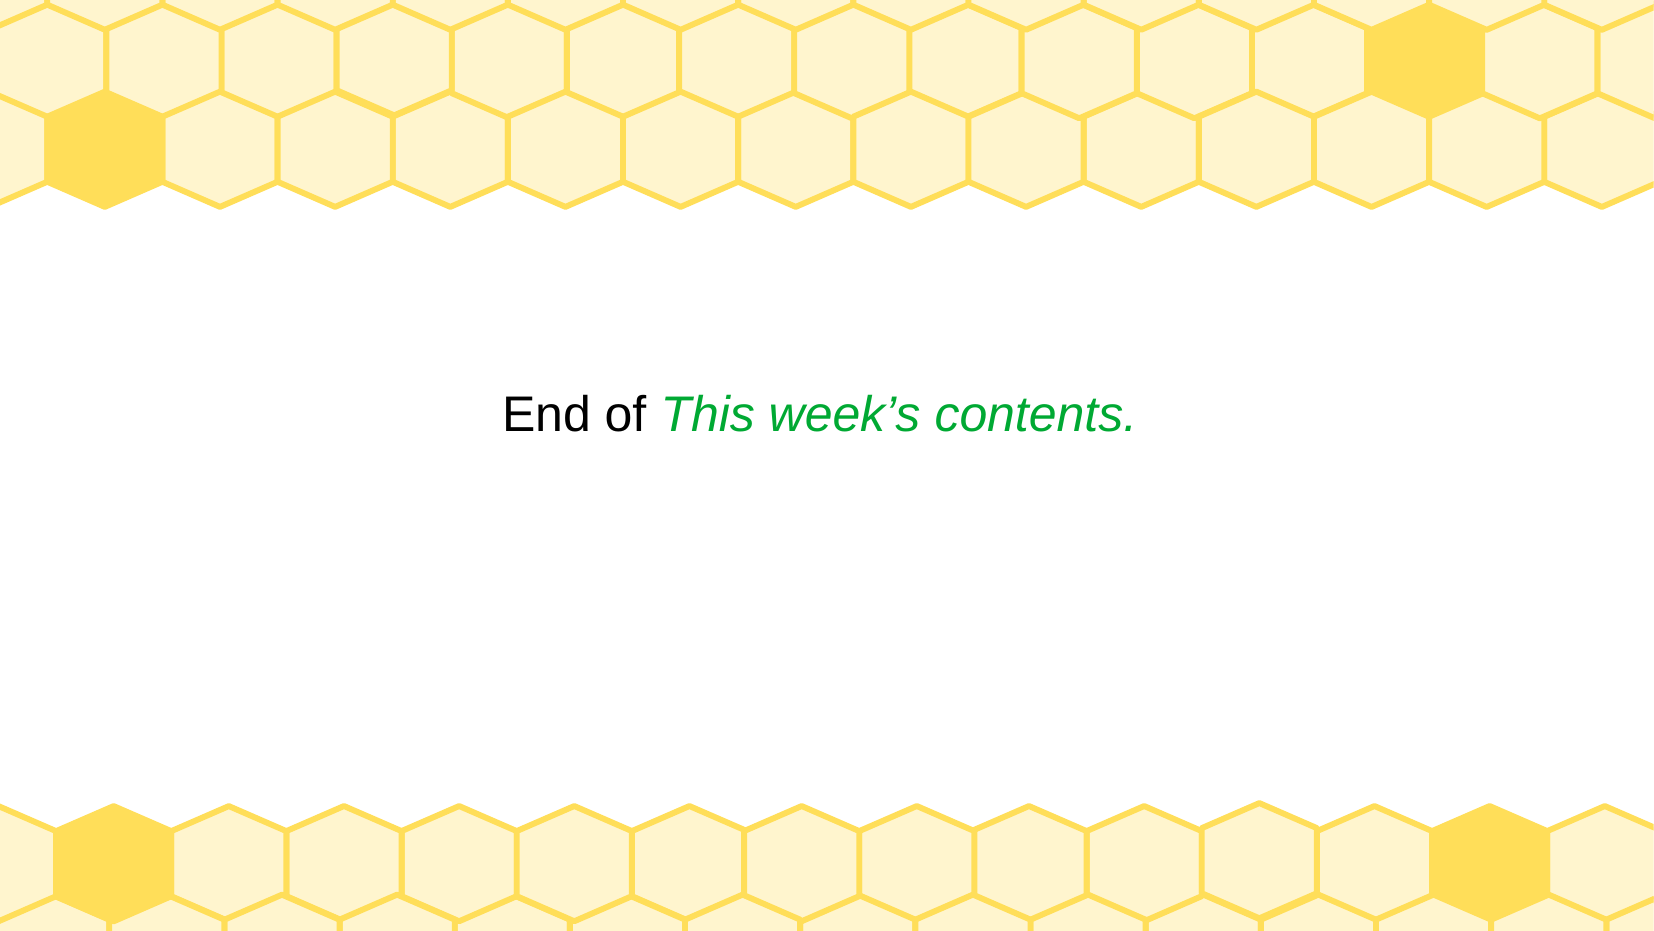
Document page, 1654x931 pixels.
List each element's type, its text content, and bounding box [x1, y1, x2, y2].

title End of This week’s contents. [82, 314, 1571, 514]
